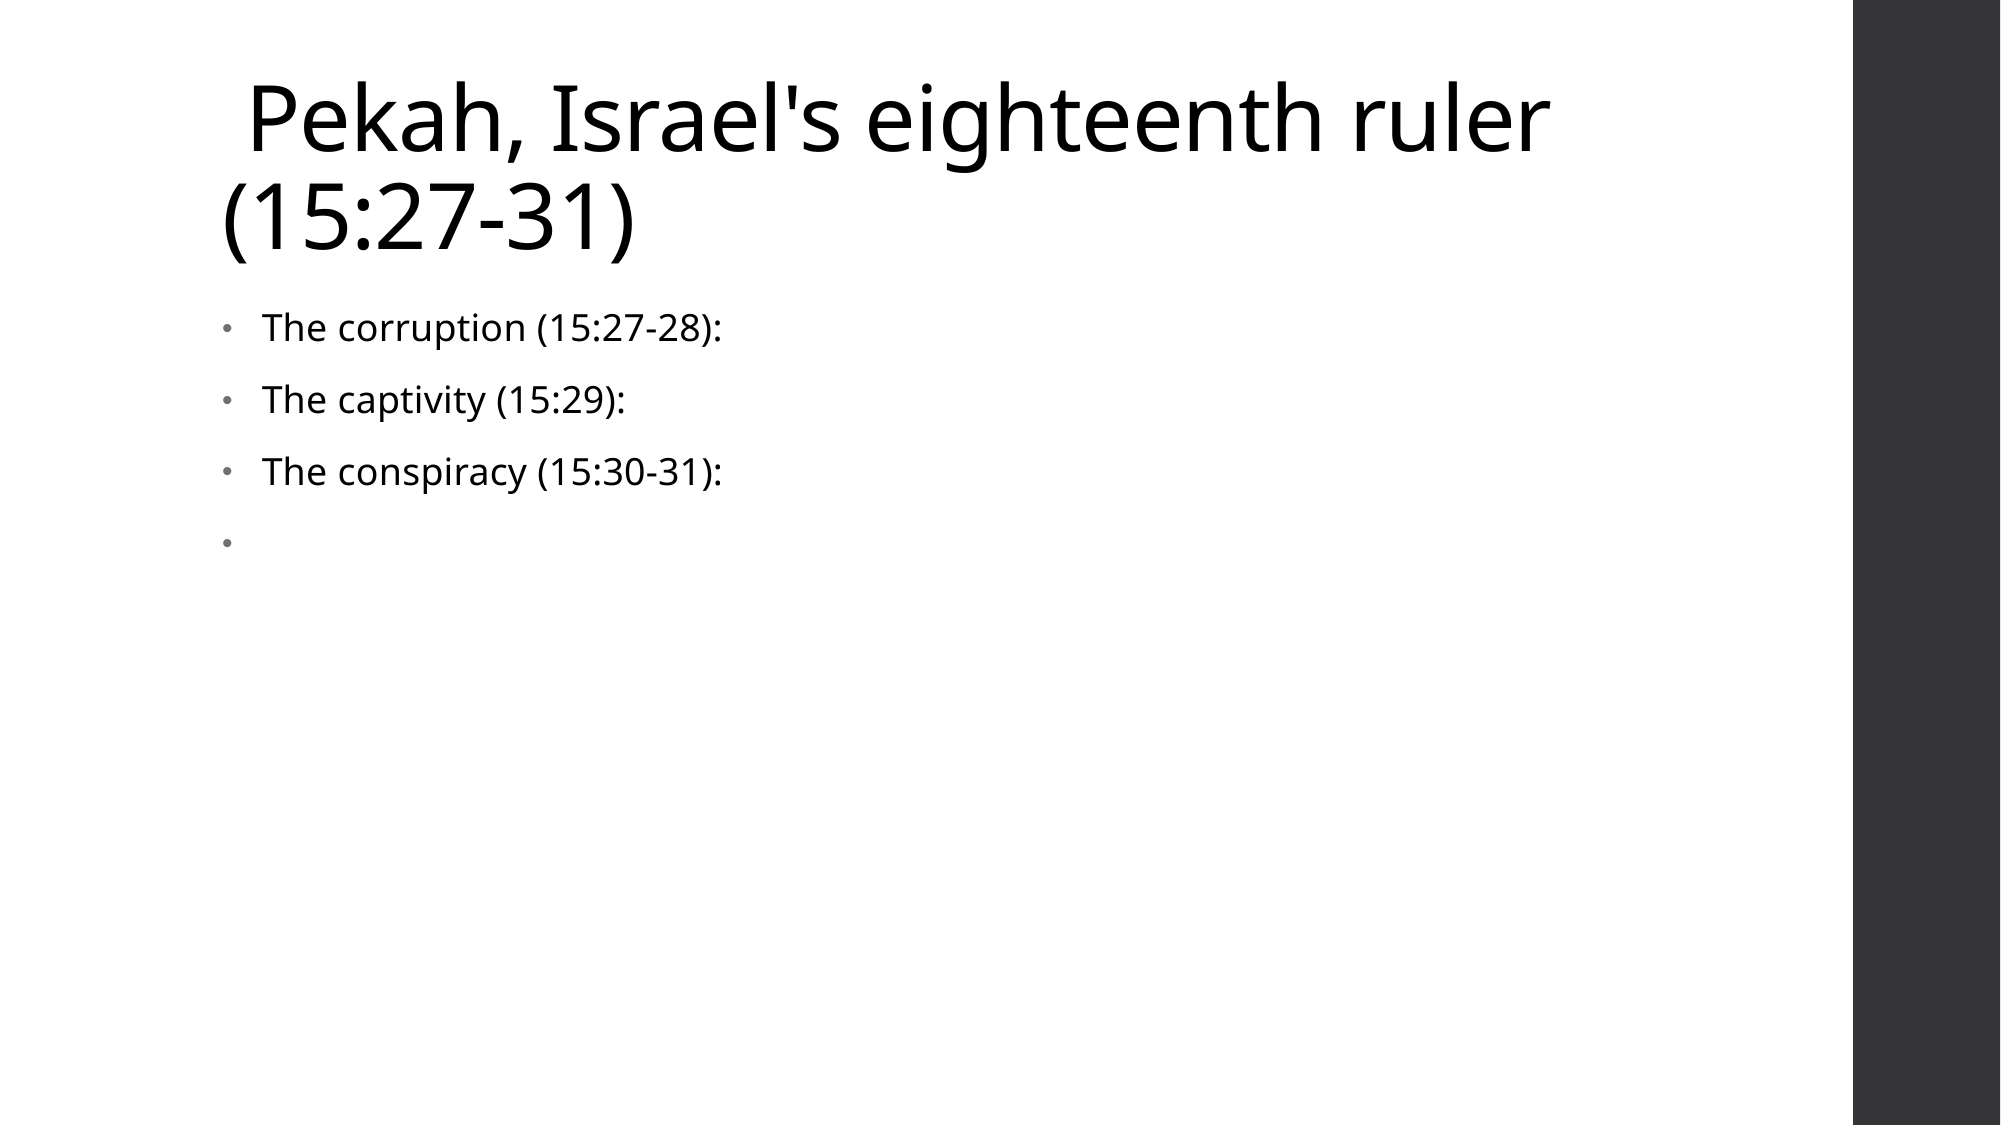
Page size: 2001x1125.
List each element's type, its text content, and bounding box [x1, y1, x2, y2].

title Pekah, Israel's eighteenth ruler (15:27-31) [206, 60, 1797, 278]
list The corruption (15:27-28): The captivity (15:29): The conspiracy (15:30-31): [206, 299, 1617, 1014]
